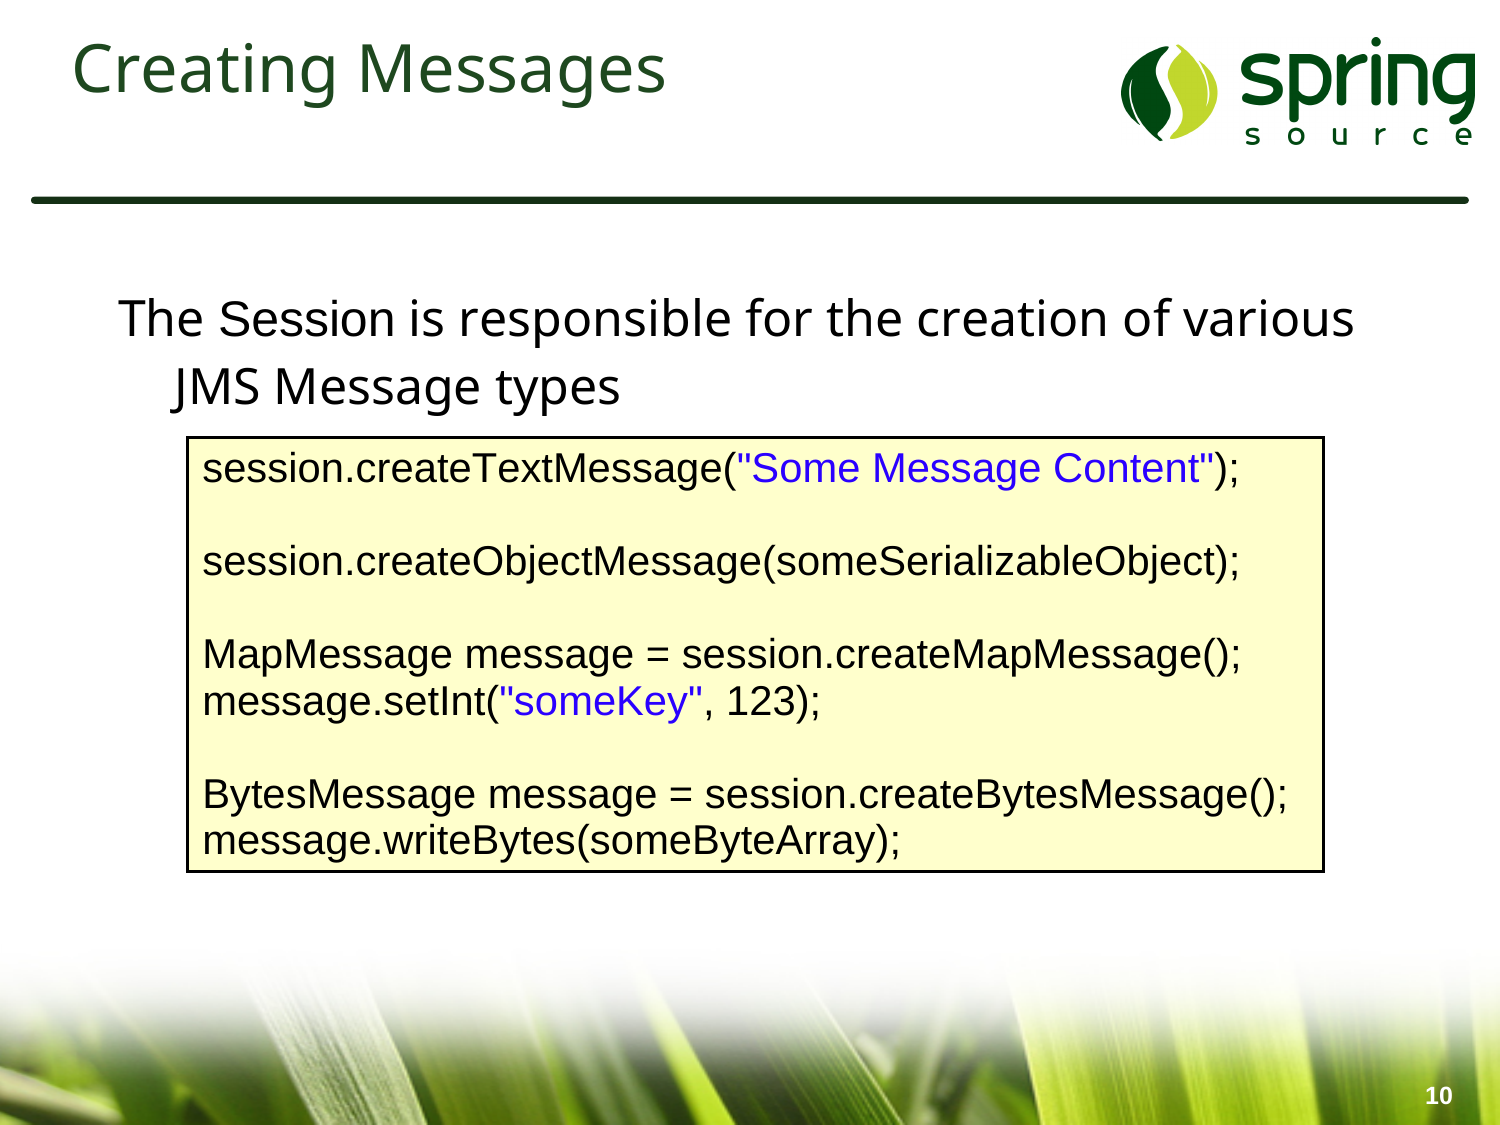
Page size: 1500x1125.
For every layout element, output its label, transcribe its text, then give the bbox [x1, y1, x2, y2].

picture [0, 944, 1500, 1125]
text_box session.createTextMessage("Some Message Content"); session.createObjectMessage(someSerializableObject); MapMessage message = session.createMapMessage(); message.setInt("someKey", 123); BytesMessage message = session.createBytesMessage(); message.writeBytes(someByteArray); [187, 437, 1324, 872]
list The Session is responsible for the creation of various JMS Message types [103, 275, 1394, 938]
title Creating Messages [56, 13, 1089, 176]
picture [1121, 37, 1475, 145]
